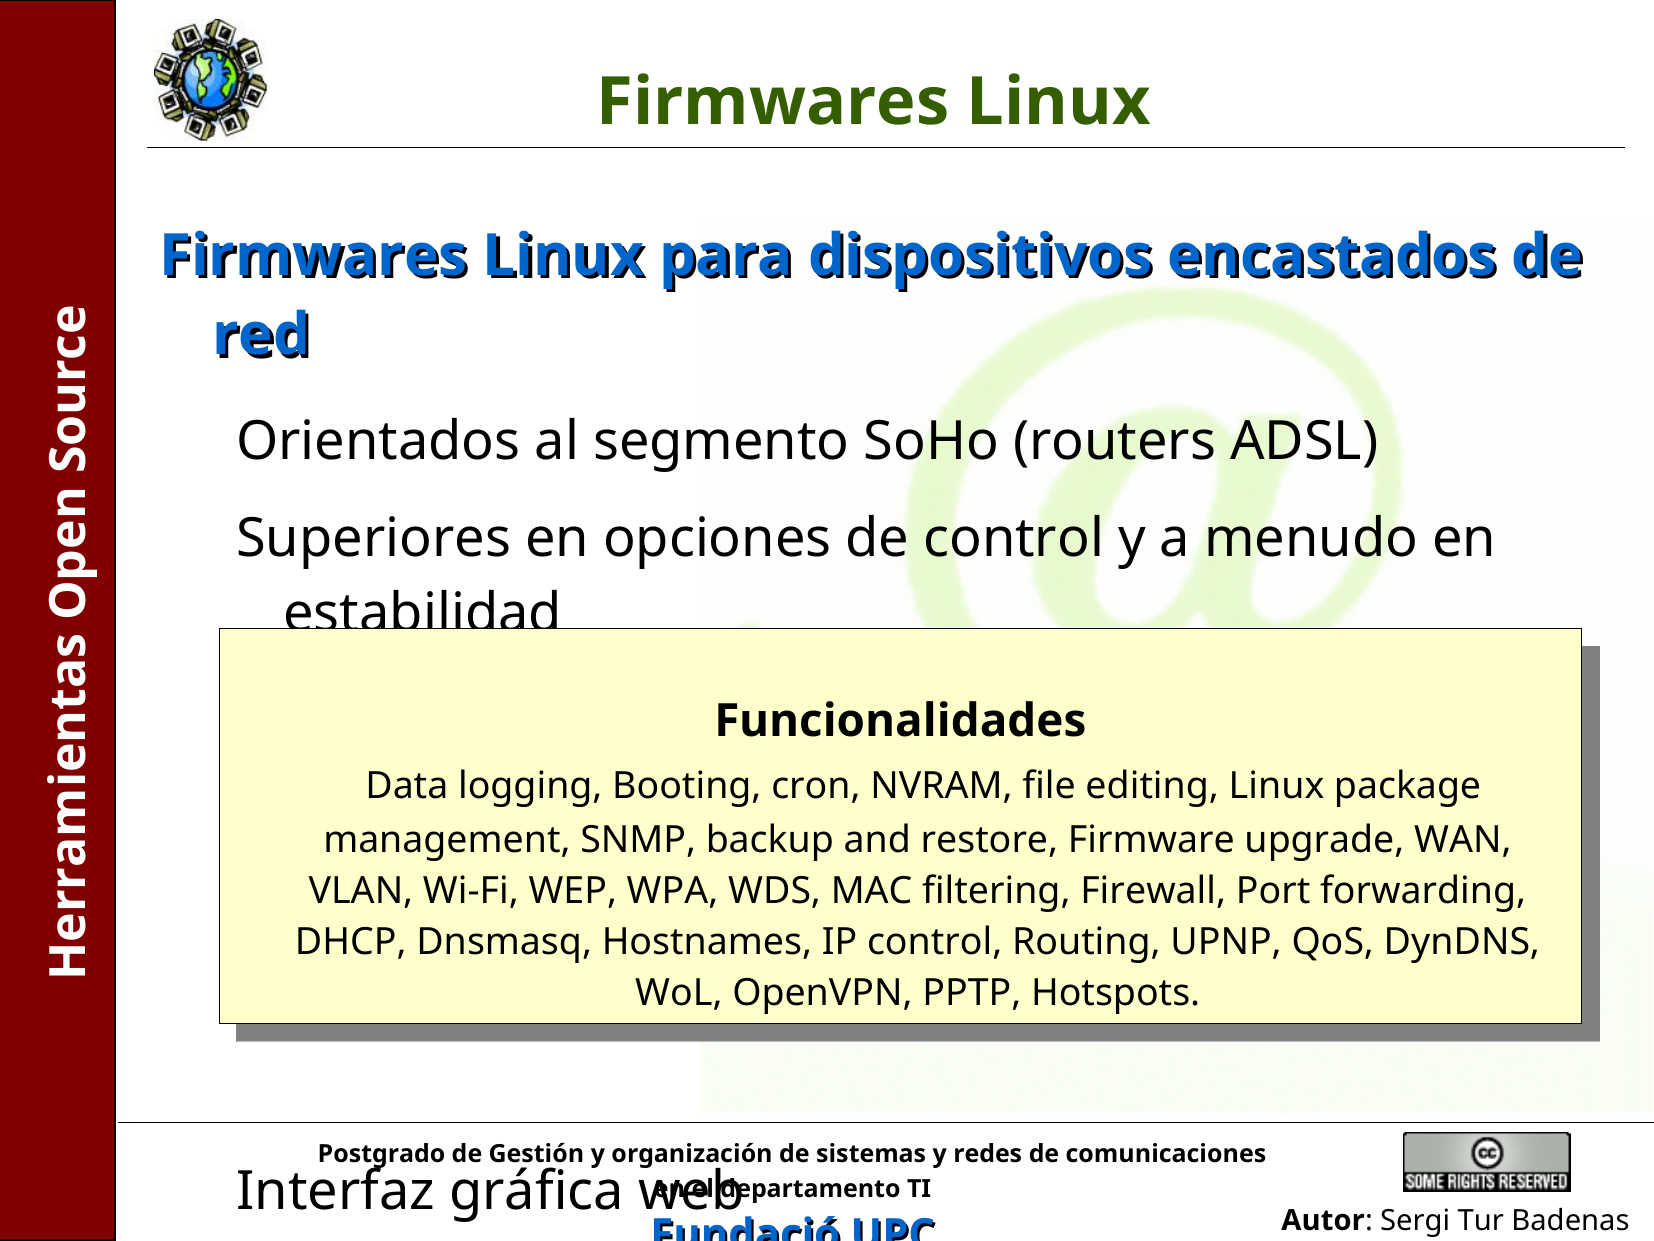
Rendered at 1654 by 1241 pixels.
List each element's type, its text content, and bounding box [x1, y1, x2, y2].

picture [700, 217, 1654, 1113]
list Firmwares Linux para dispositivos encastados de red Orientados al segmento SoHo (routers ADSL) Superiores en opciones de control y a menudo en estabilidad Muchos firmwares “comerciales” están basados en Linux Interfaz gráfica web openwrt, dd-wrt, Tomato, voyage (Debian) [141, 213, 1630, 1083]
picture [154, 19, 268, 56]
text_box Funcionalidades Data logging, Booting, cron, NVRAM, file editing, Linux package management, SNMP, backup and restore, Firmware upgrade, WAN, VLAN, Wi-Fi, WEP, WPA, WDS, MAC filtering, Firewall, Port forwarding, DHCP, Dnsmasq, Hostnames, IP control, Routing, UPNP, QoS, DynDNS, WoL, OpenVPN, PPTP, Hotspots. [219, 628, 1582, 923]
title Firmwares Linux [129, 56, 1619, 141]
picture [1403, 1132, 1571, 1192]
